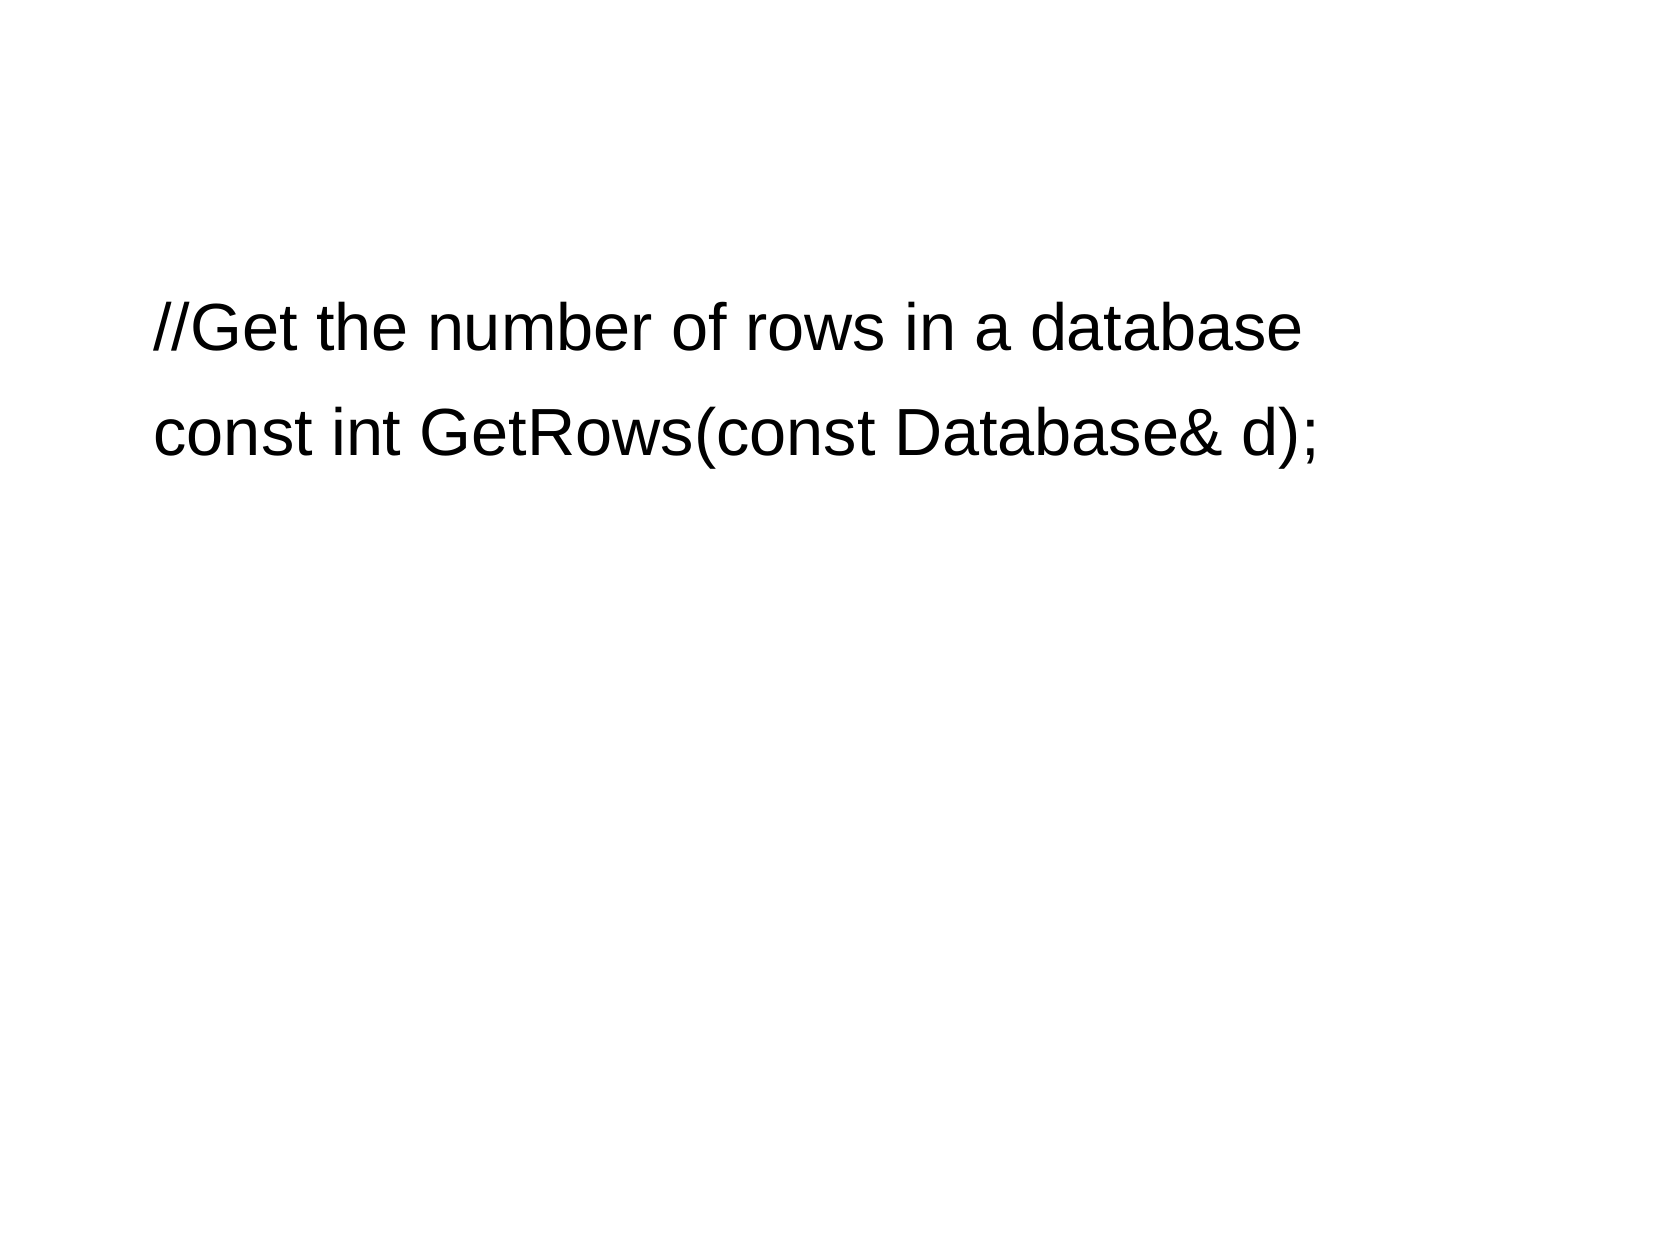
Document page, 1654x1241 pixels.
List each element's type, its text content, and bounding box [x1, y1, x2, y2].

list //Get the number of rows in a database const int GetRows(const Database& d); [82, 290, 1571, 1010]
